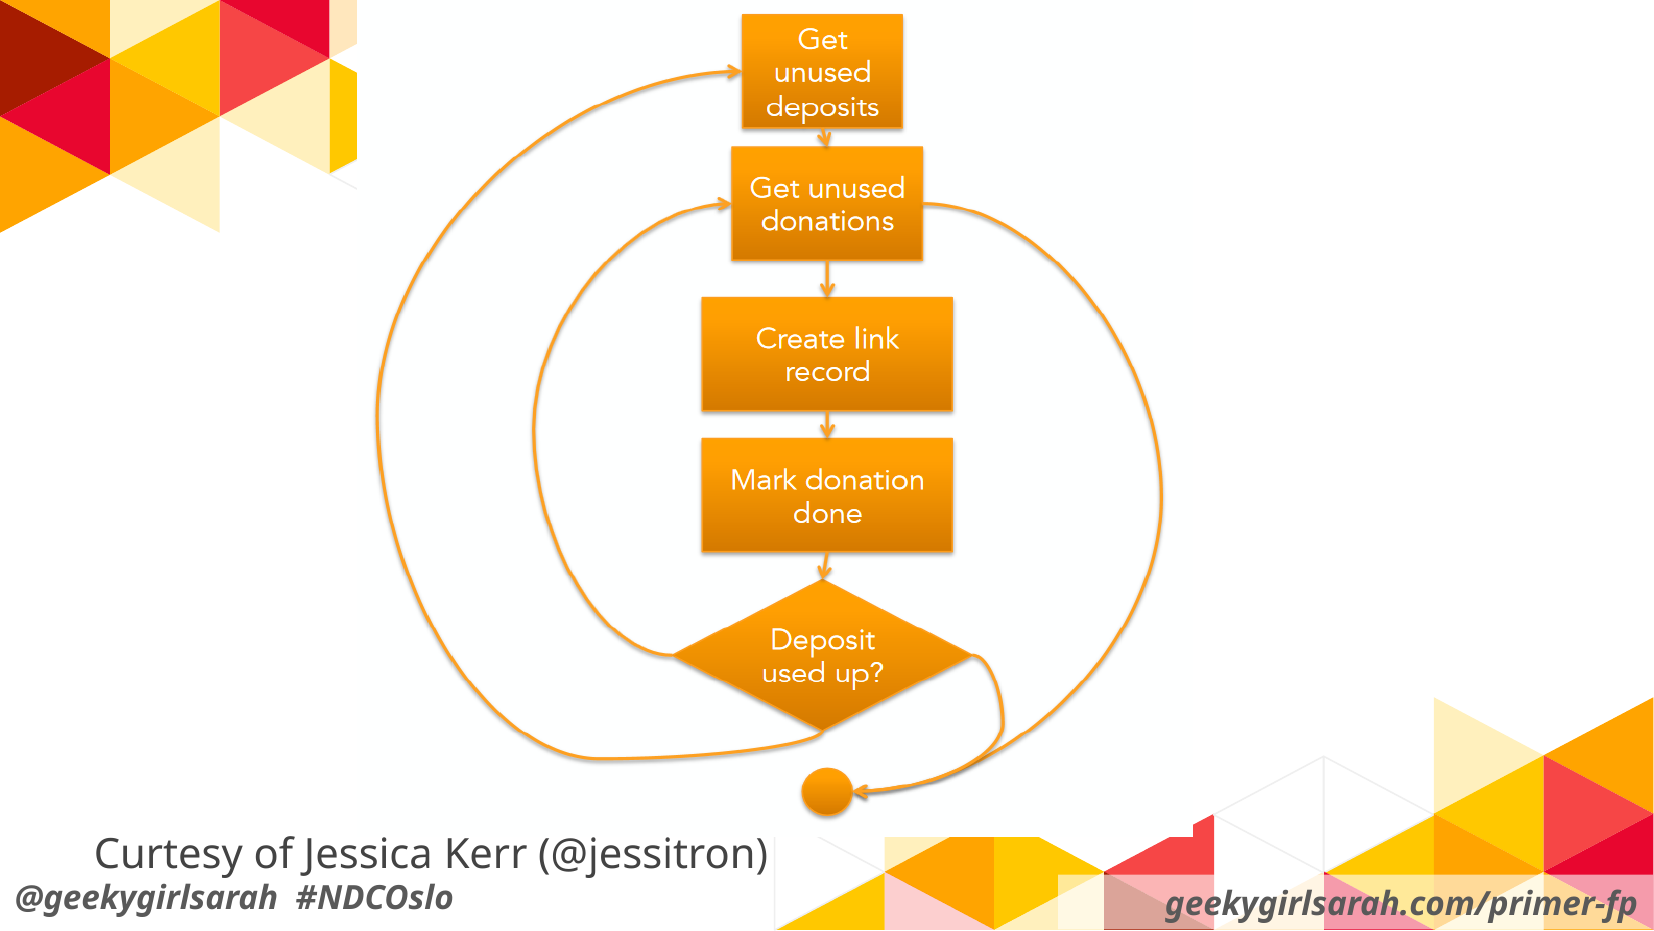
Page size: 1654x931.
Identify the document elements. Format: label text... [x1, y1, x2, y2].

list Curtesy of Jessica Kerr (@jessitron) [77, 811, 1004, 906]
picture [357, 0, 1193, 837]
